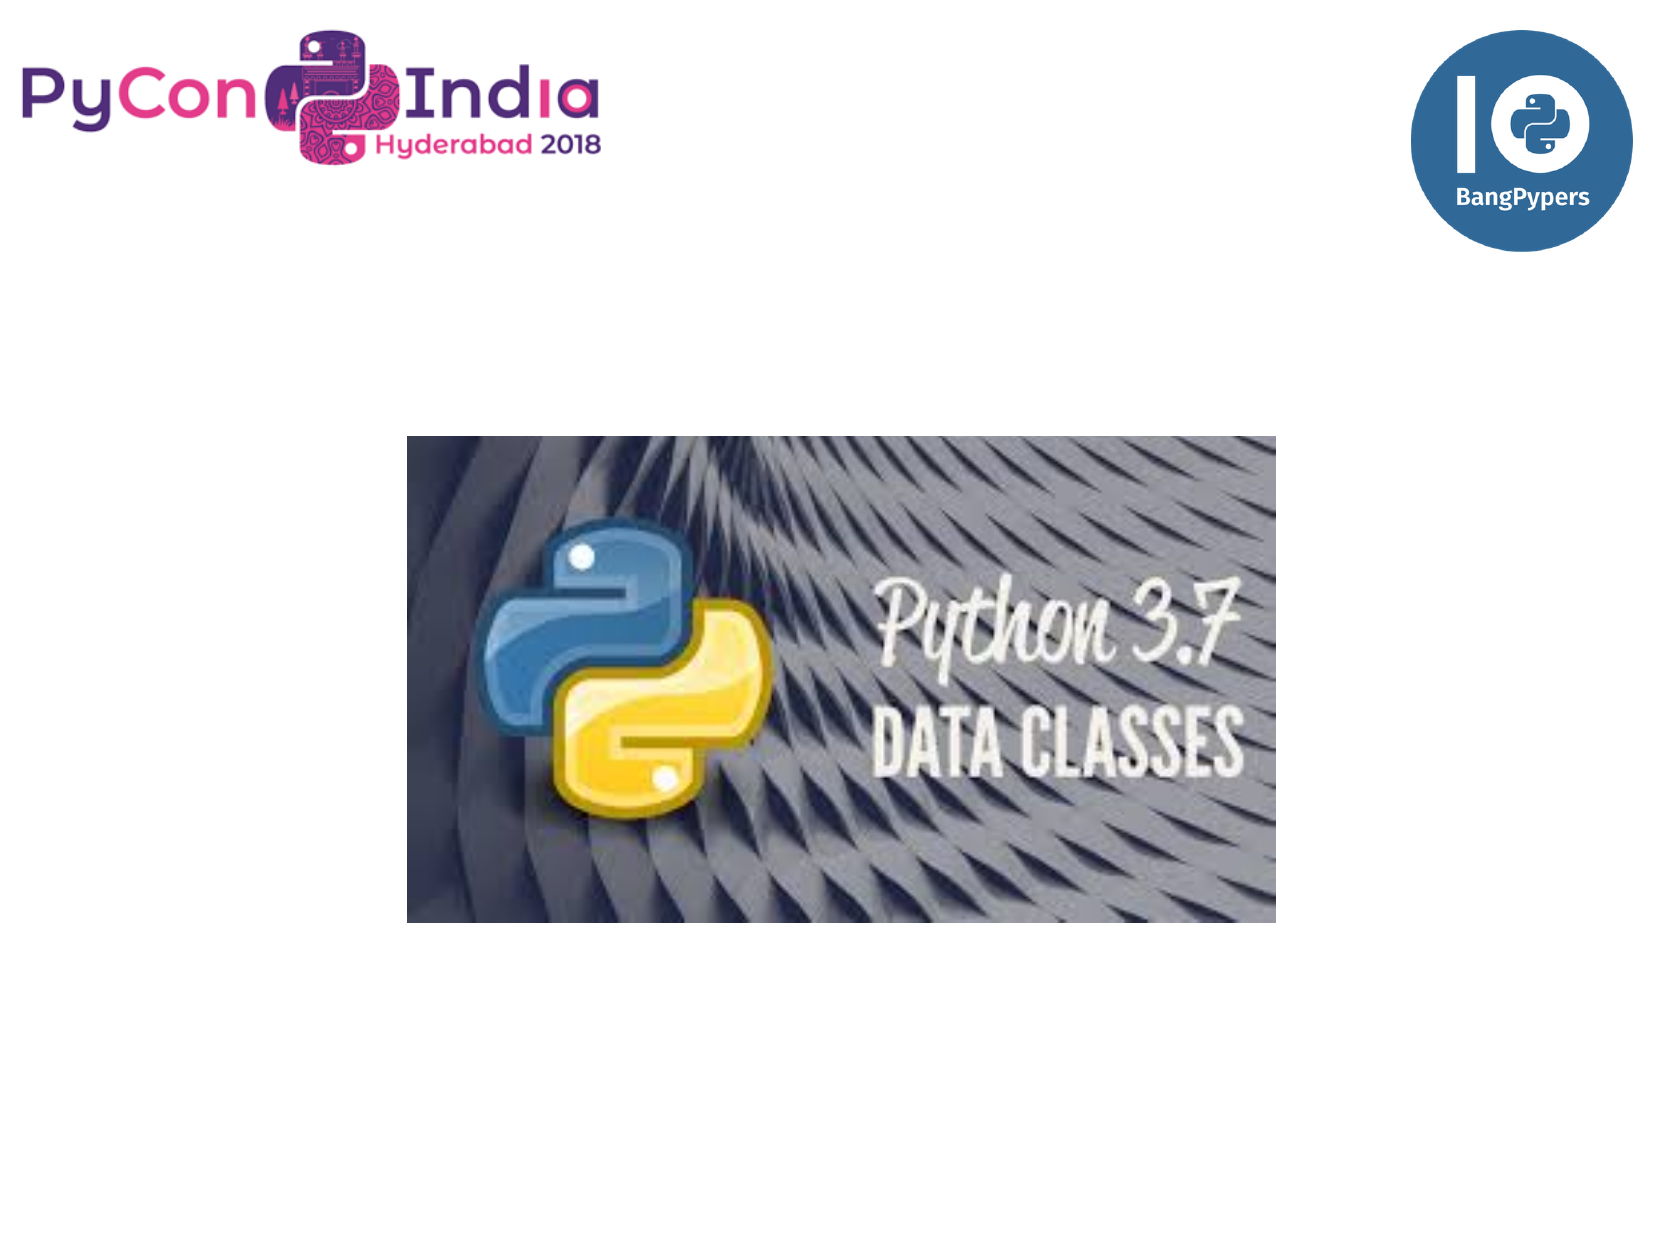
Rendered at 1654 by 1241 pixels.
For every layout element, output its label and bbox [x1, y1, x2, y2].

picture [11, 23, 613, 173]
picture [407, 436, 1276, 924]
picture [1387, 19, 1644, 266]
